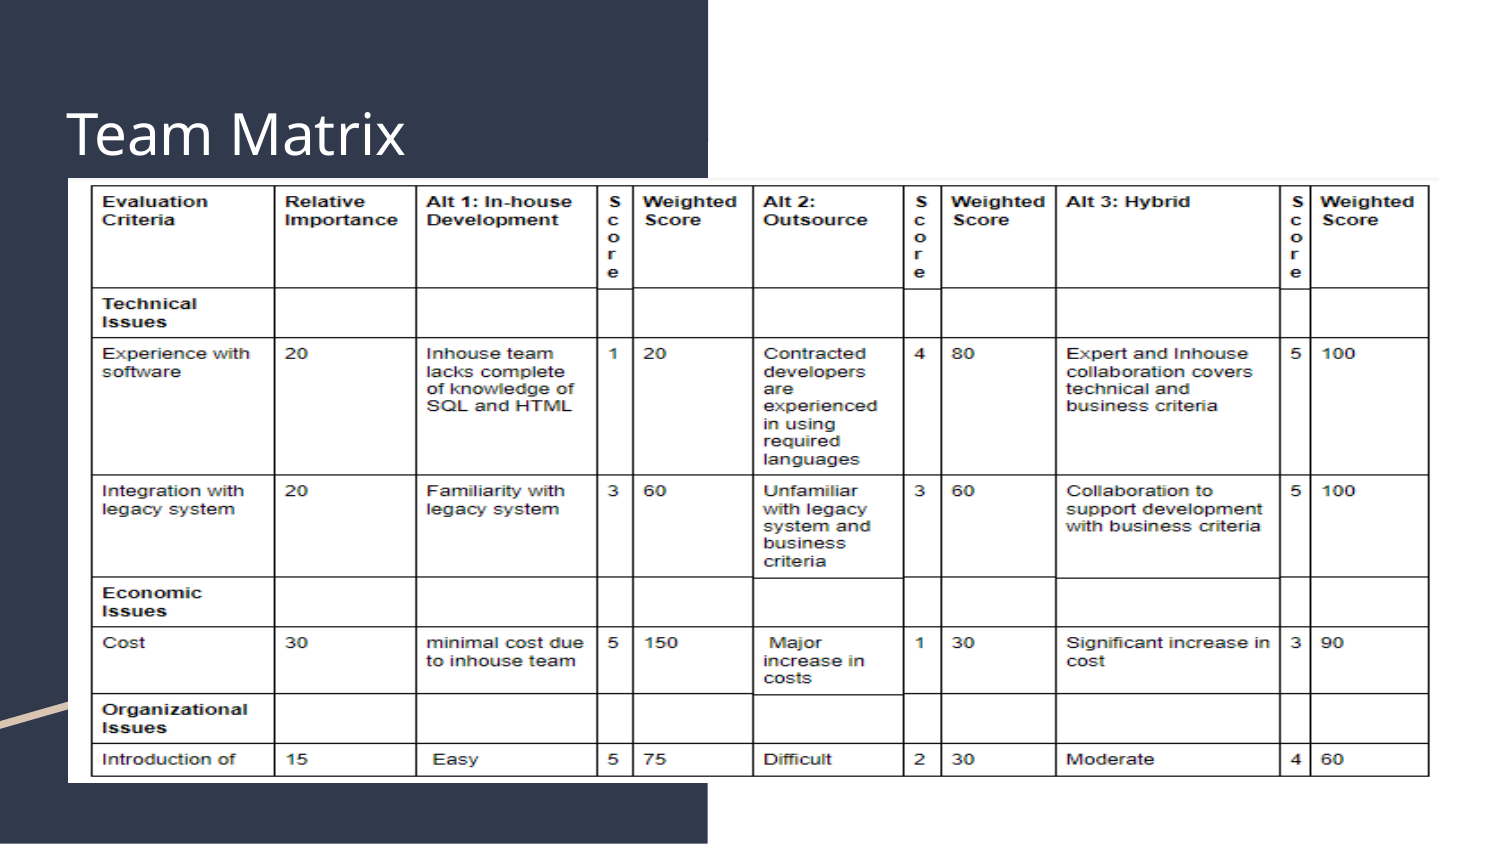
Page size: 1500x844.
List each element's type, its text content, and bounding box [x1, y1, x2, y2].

title Team Matrix [51, 82, 660, 494]
picture [68, 178, 1439, 783]
